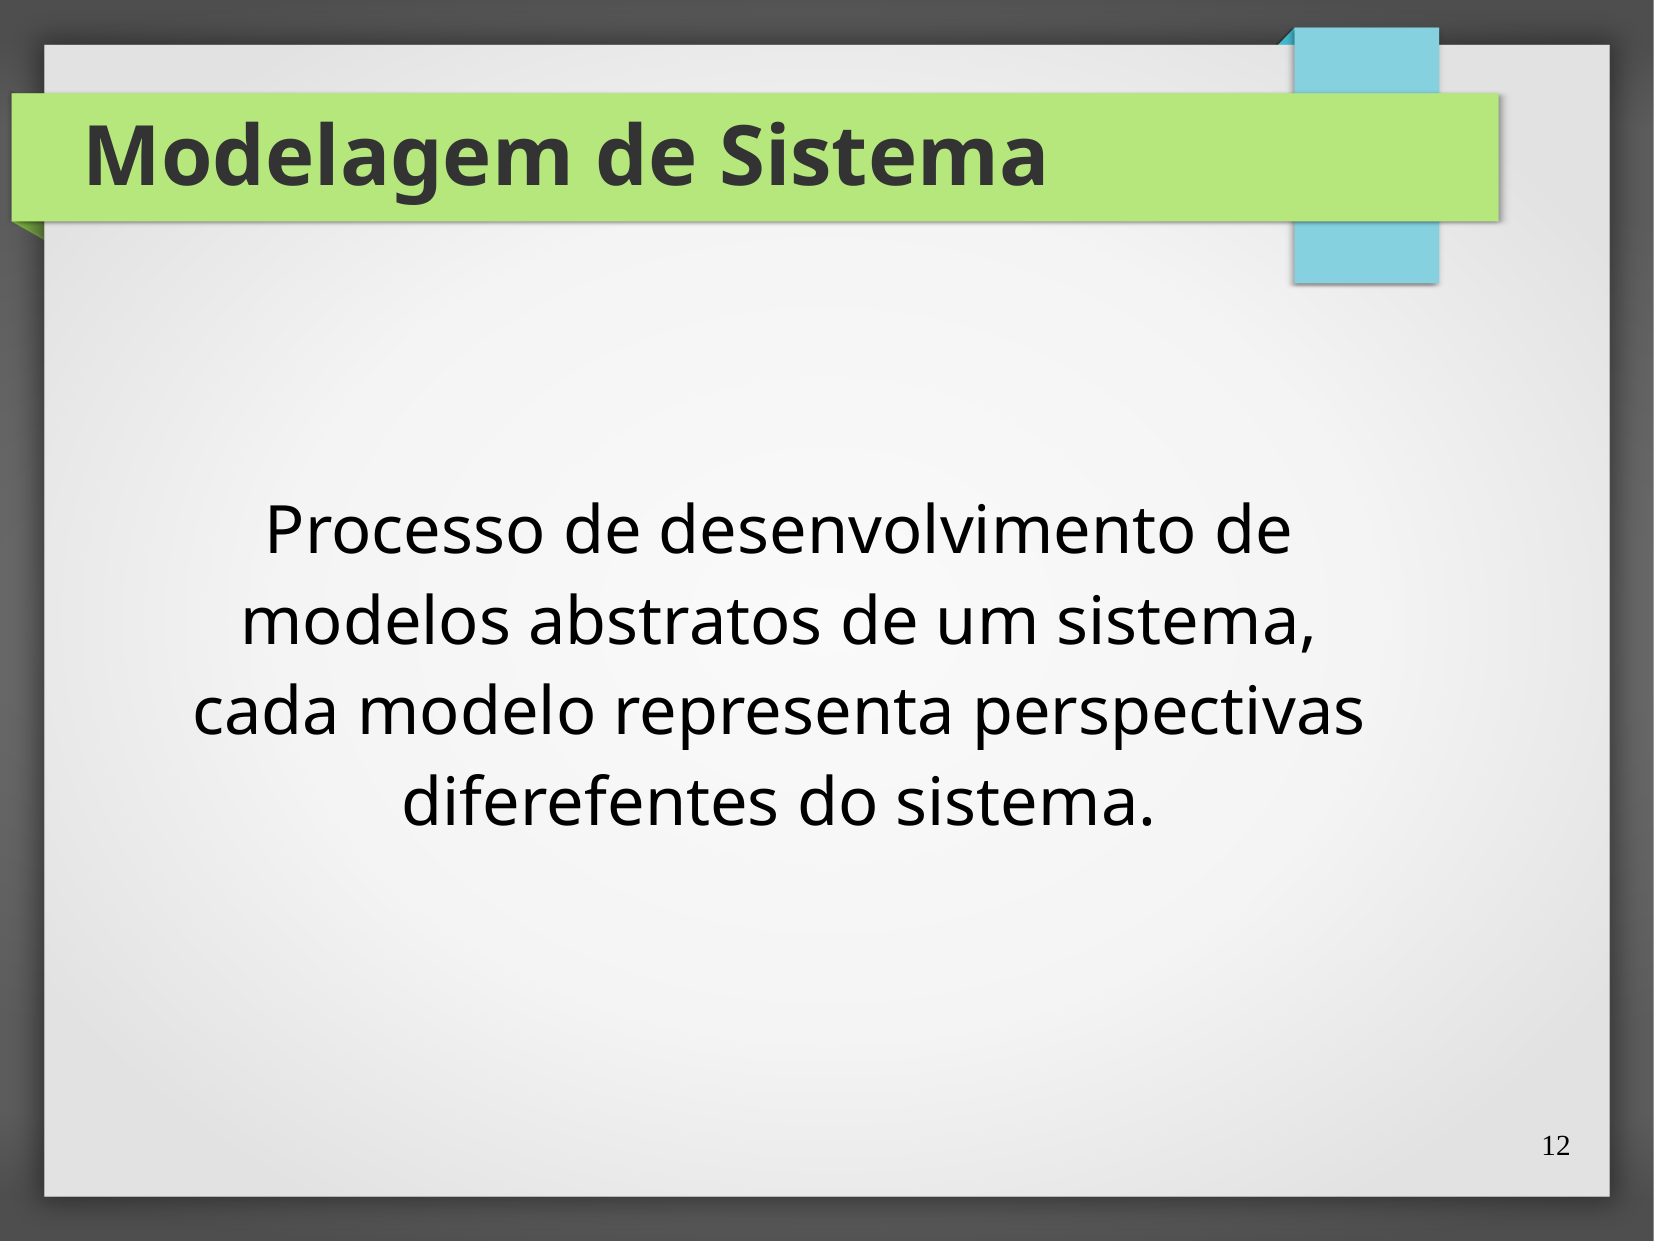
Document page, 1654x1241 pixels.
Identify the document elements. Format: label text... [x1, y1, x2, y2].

list [82, 295, 1571, 1015]
title Modelagem de Sistema [82, 94, 1264, 213]
picture [0, 0, 1654, 1241]
subtitle Processo de desenvolvimento de modelos abstratos de um sistema, cada modelo representa perspectivas diferefentes do sistema. [188, 389, 1371, 938]
